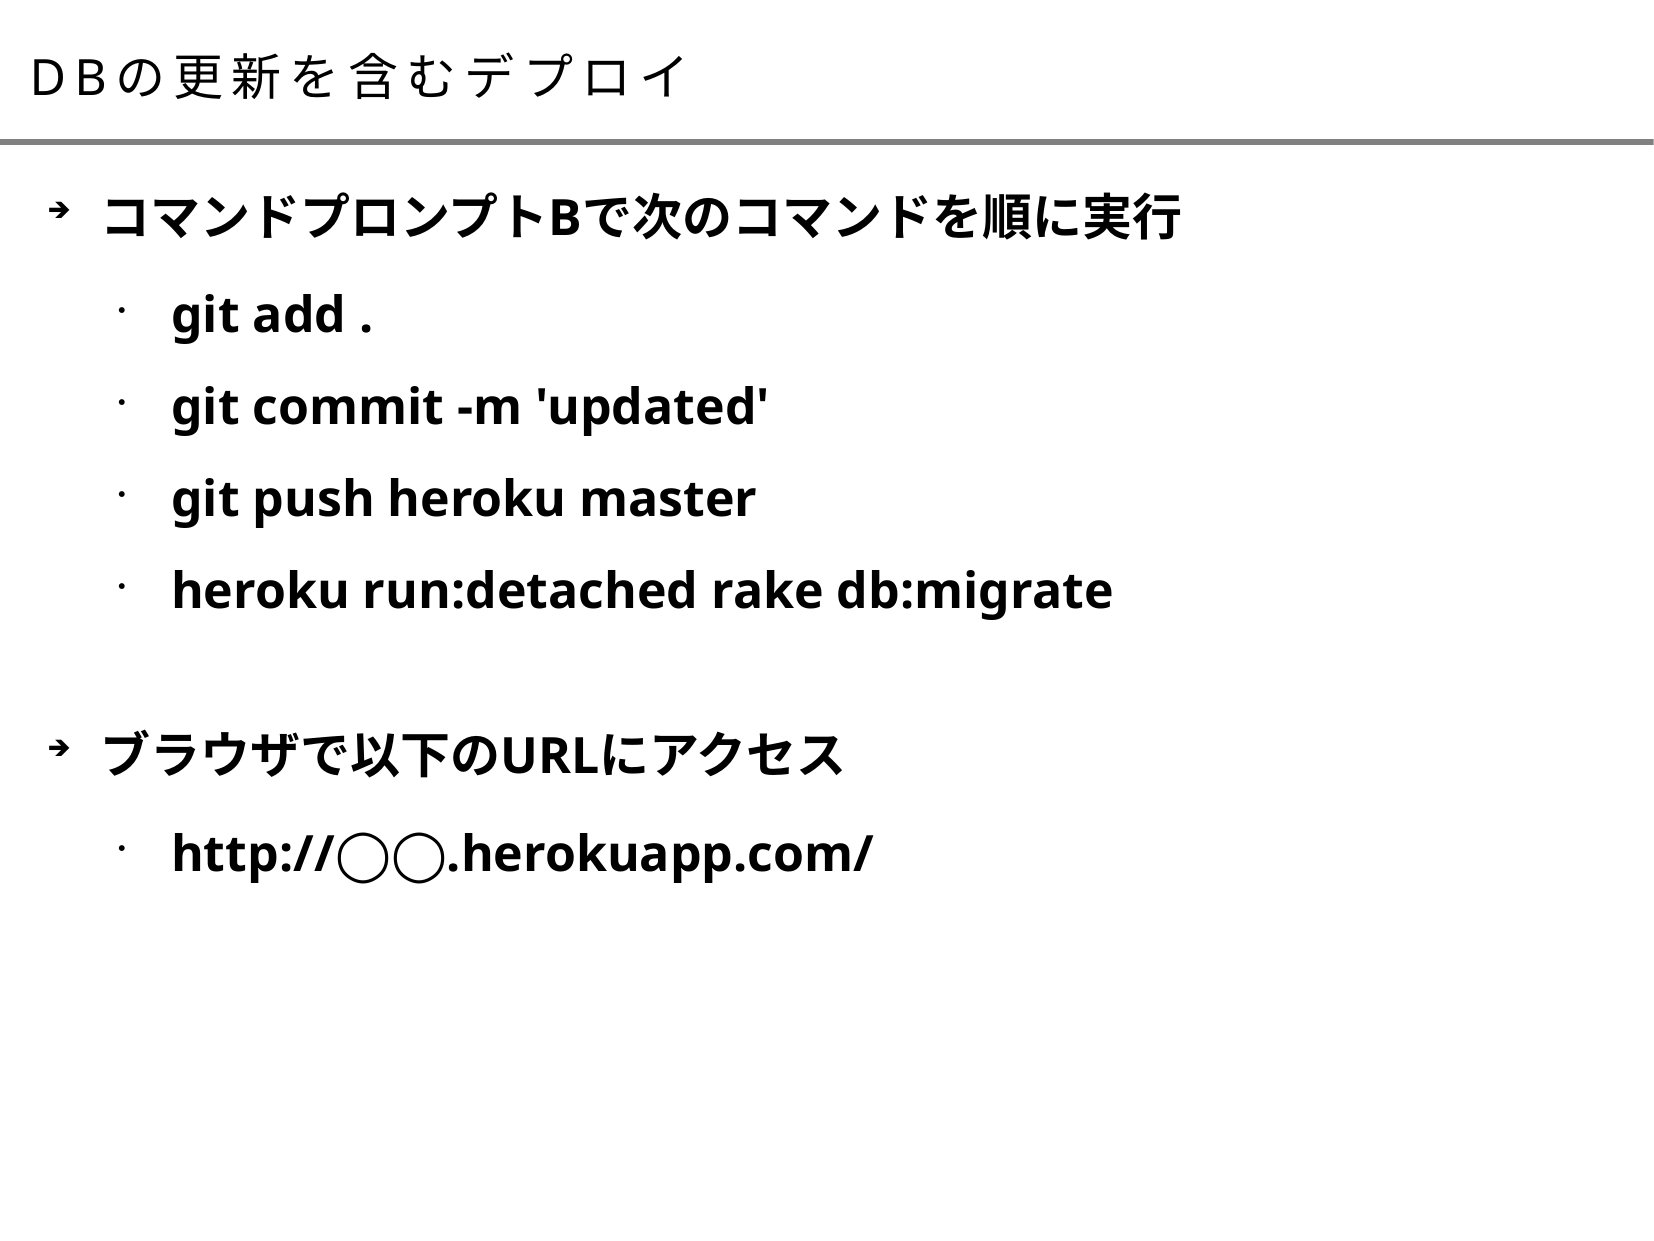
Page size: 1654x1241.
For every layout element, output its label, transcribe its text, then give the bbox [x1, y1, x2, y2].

title DBの更新を含むデプロイ [29, 29, 1625, 119]
list コマンドプロンプトBで次のコマンドを順に実行 git add . git commit -m 'updated' git push heroku master heroku run:detached rake db:migrate ブラウザで以下のURLにアクセス http://◯◯.herokuapp.com/ [29, 177, 1625, 1152]
